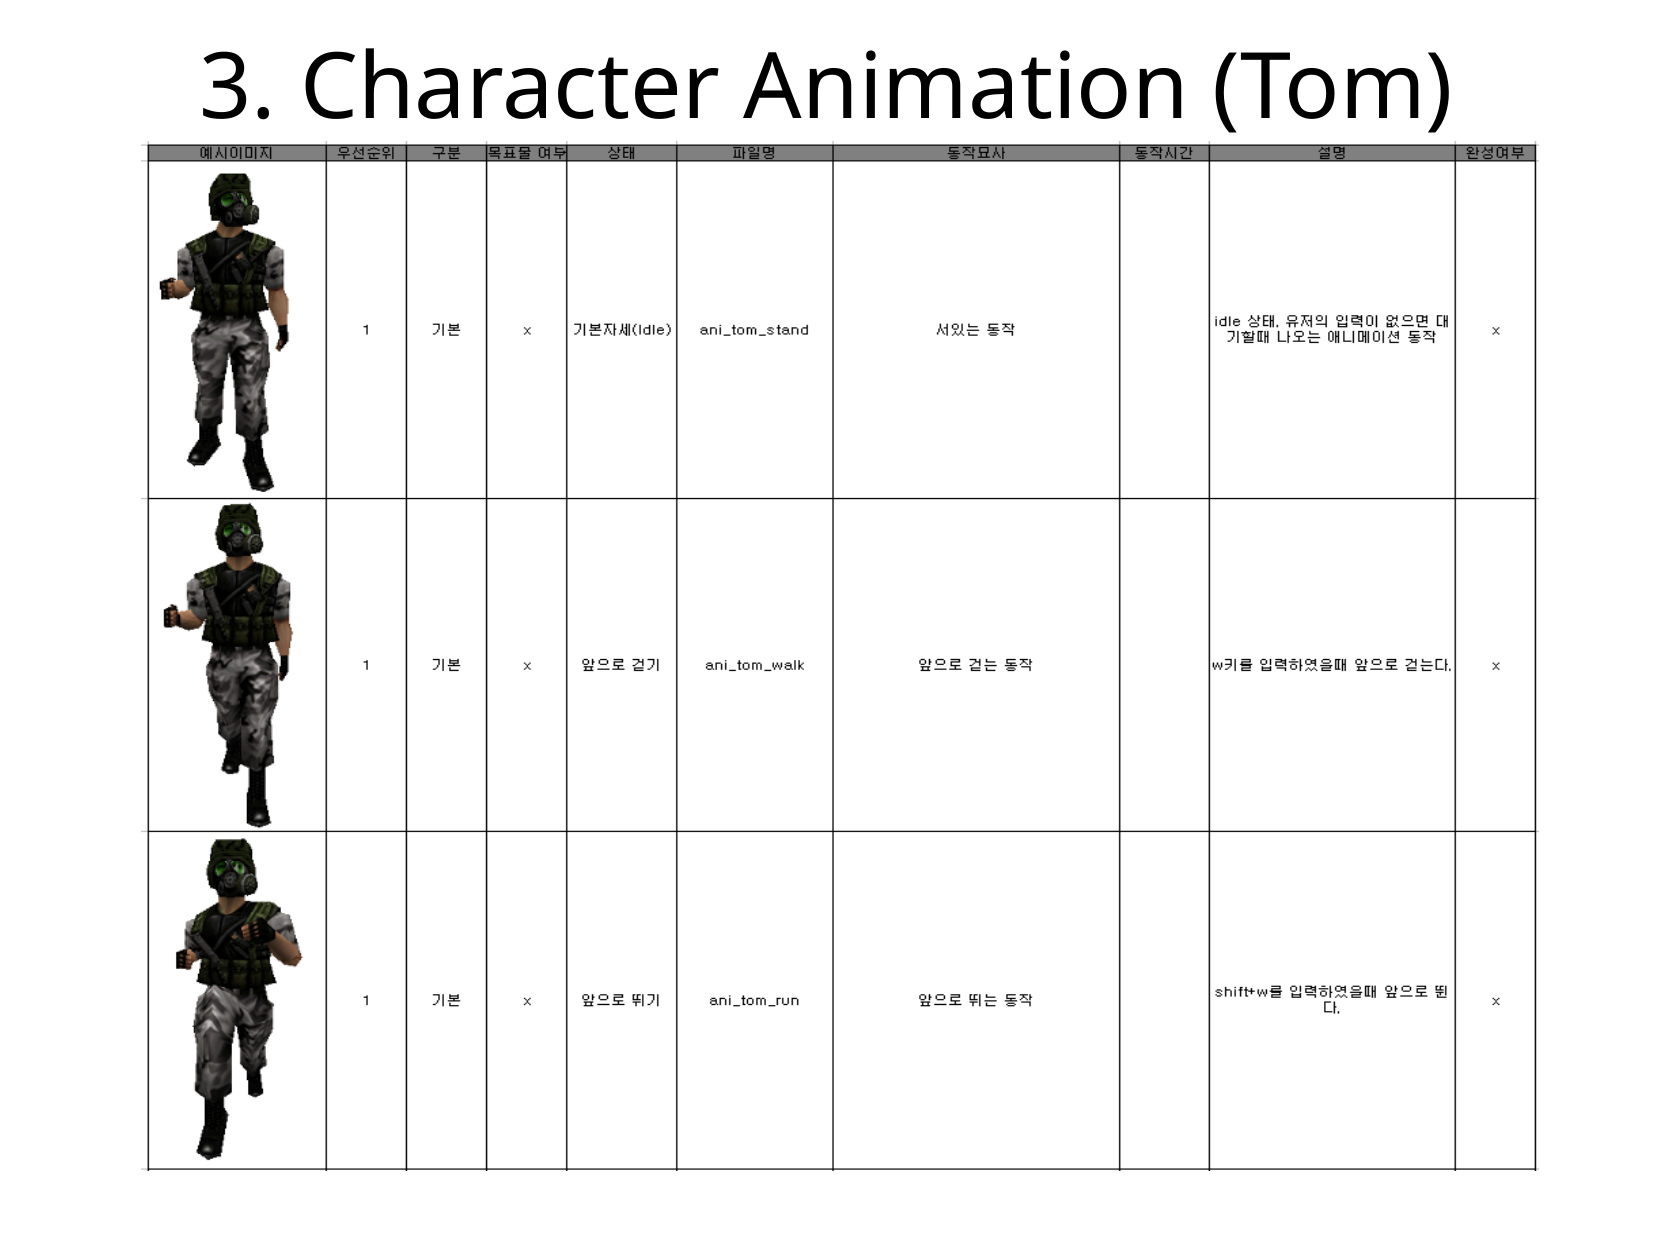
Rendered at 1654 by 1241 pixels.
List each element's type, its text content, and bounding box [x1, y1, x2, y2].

title 3. Character Animation (Tom) [82, 23, 1571, 142]
picture [141, 141, 1539, 1171]
